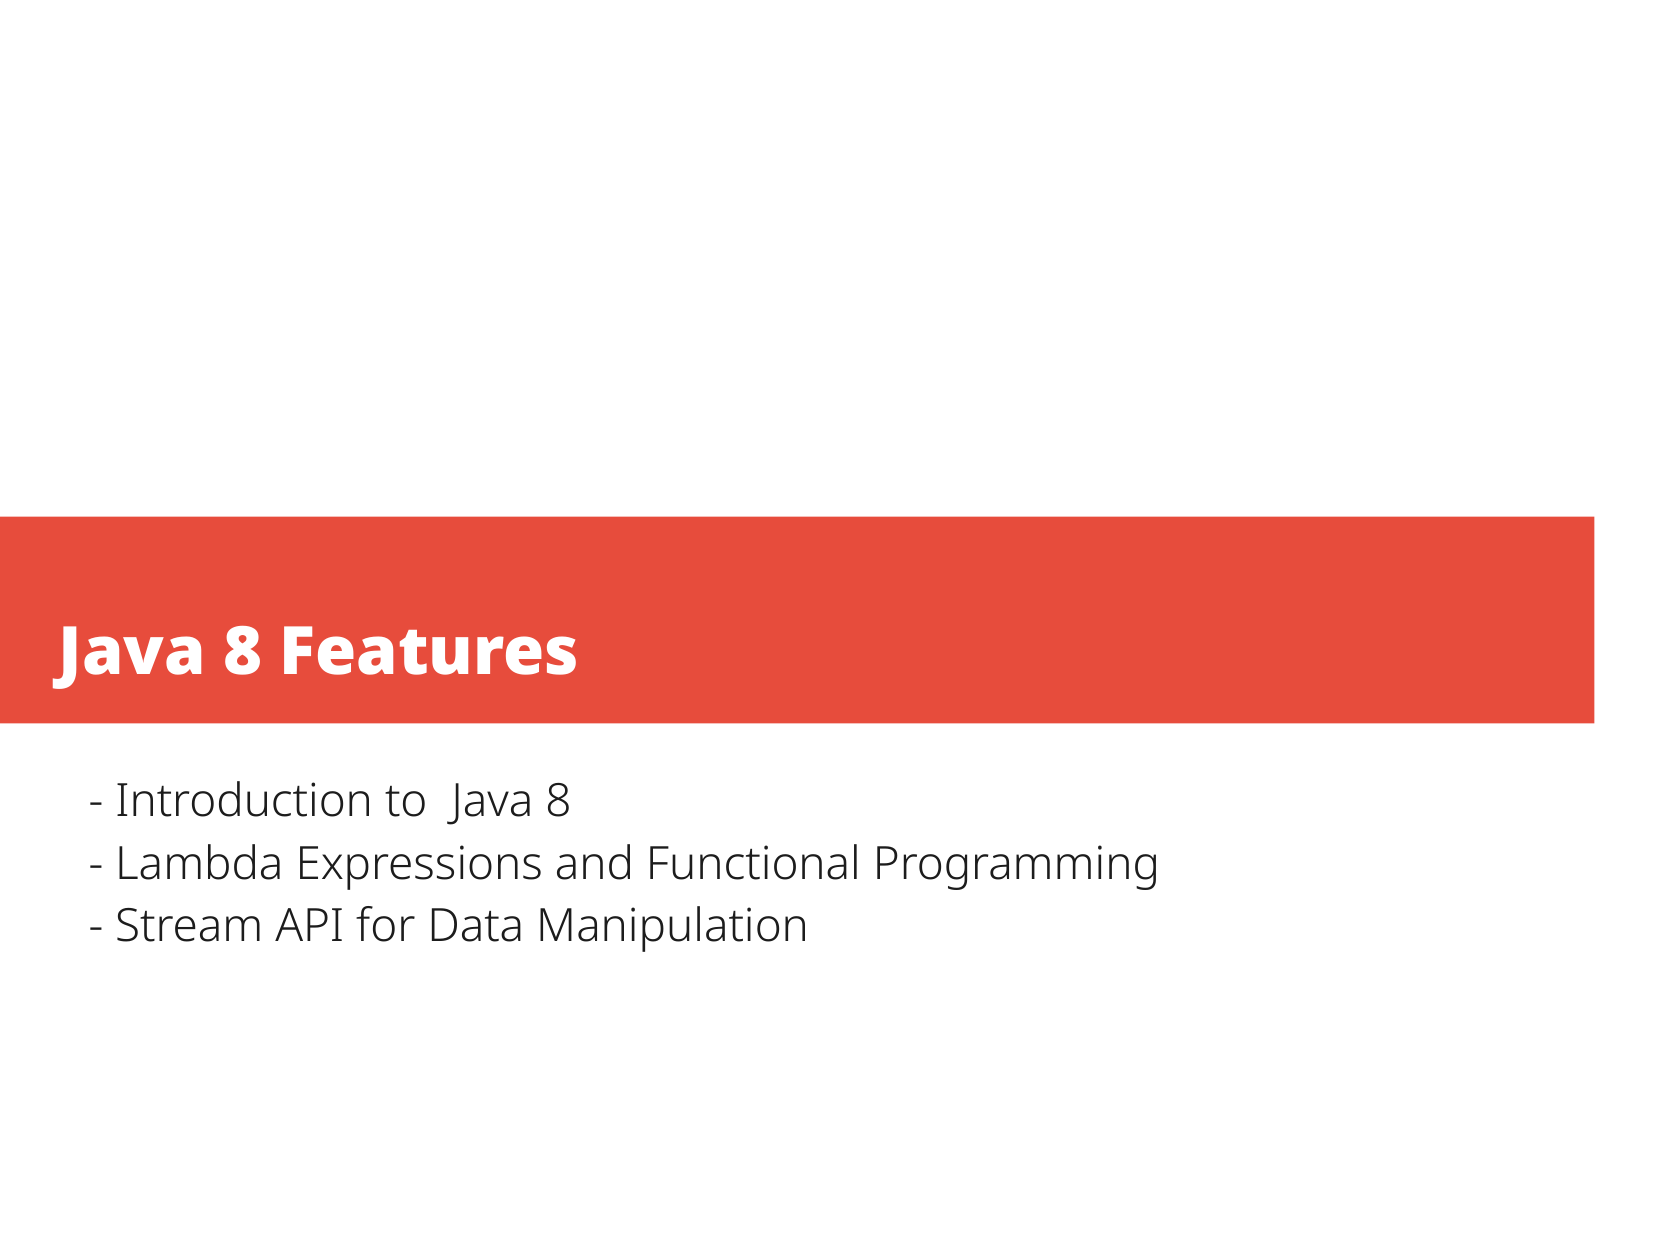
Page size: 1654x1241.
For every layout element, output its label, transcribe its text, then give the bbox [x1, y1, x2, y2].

subtitle - Introduction to Java 8 - Lambda Expressions and Functional Programming - Stream API for Data Manipulation [88, 767, 1595, 1182]
title Java 8 Features [59, 546, 1595, 694]
